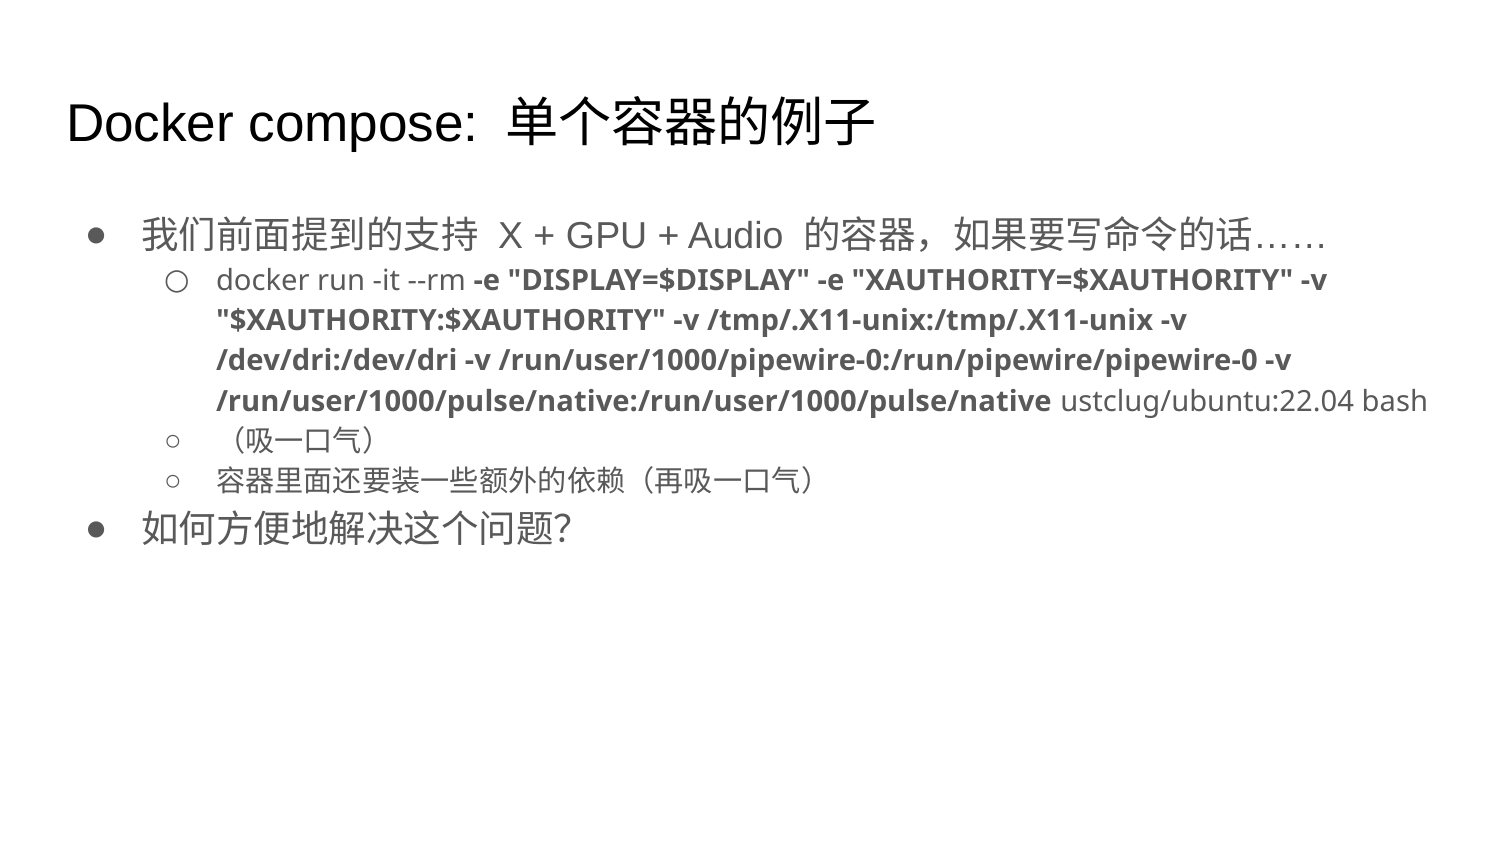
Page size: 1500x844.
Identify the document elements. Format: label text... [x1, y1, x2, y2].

title Docker compose: 单个容器的例子 [51, 72, 1449, 167]
list 我们前面提到的支持 X + GPU + Audio 的容器，如果要写命令的话…… docker run -it --rm -e "DISPLAY=$DISPLAY" -e "XAUTHORITY=$XAUTHORITY" -v "$XAUTHORITY:$XAUTHORITY" -v /tmp/.X11-unix:/tmp/.X11-unix -v /dev/dri:/dev/dri -v /run/user/1000/pipewire-0:/run/pipewire/pipewire-0 -v /run/user/1000/pulse/native:/run/user/1000/pulse/native ustclug/ubuntu:22.04 bash （吸一口气） 容器里面还要装一些额外的依赖（再吸一口气） 如何方便地解决这个问题？ [51, 189, 1449, 750]
